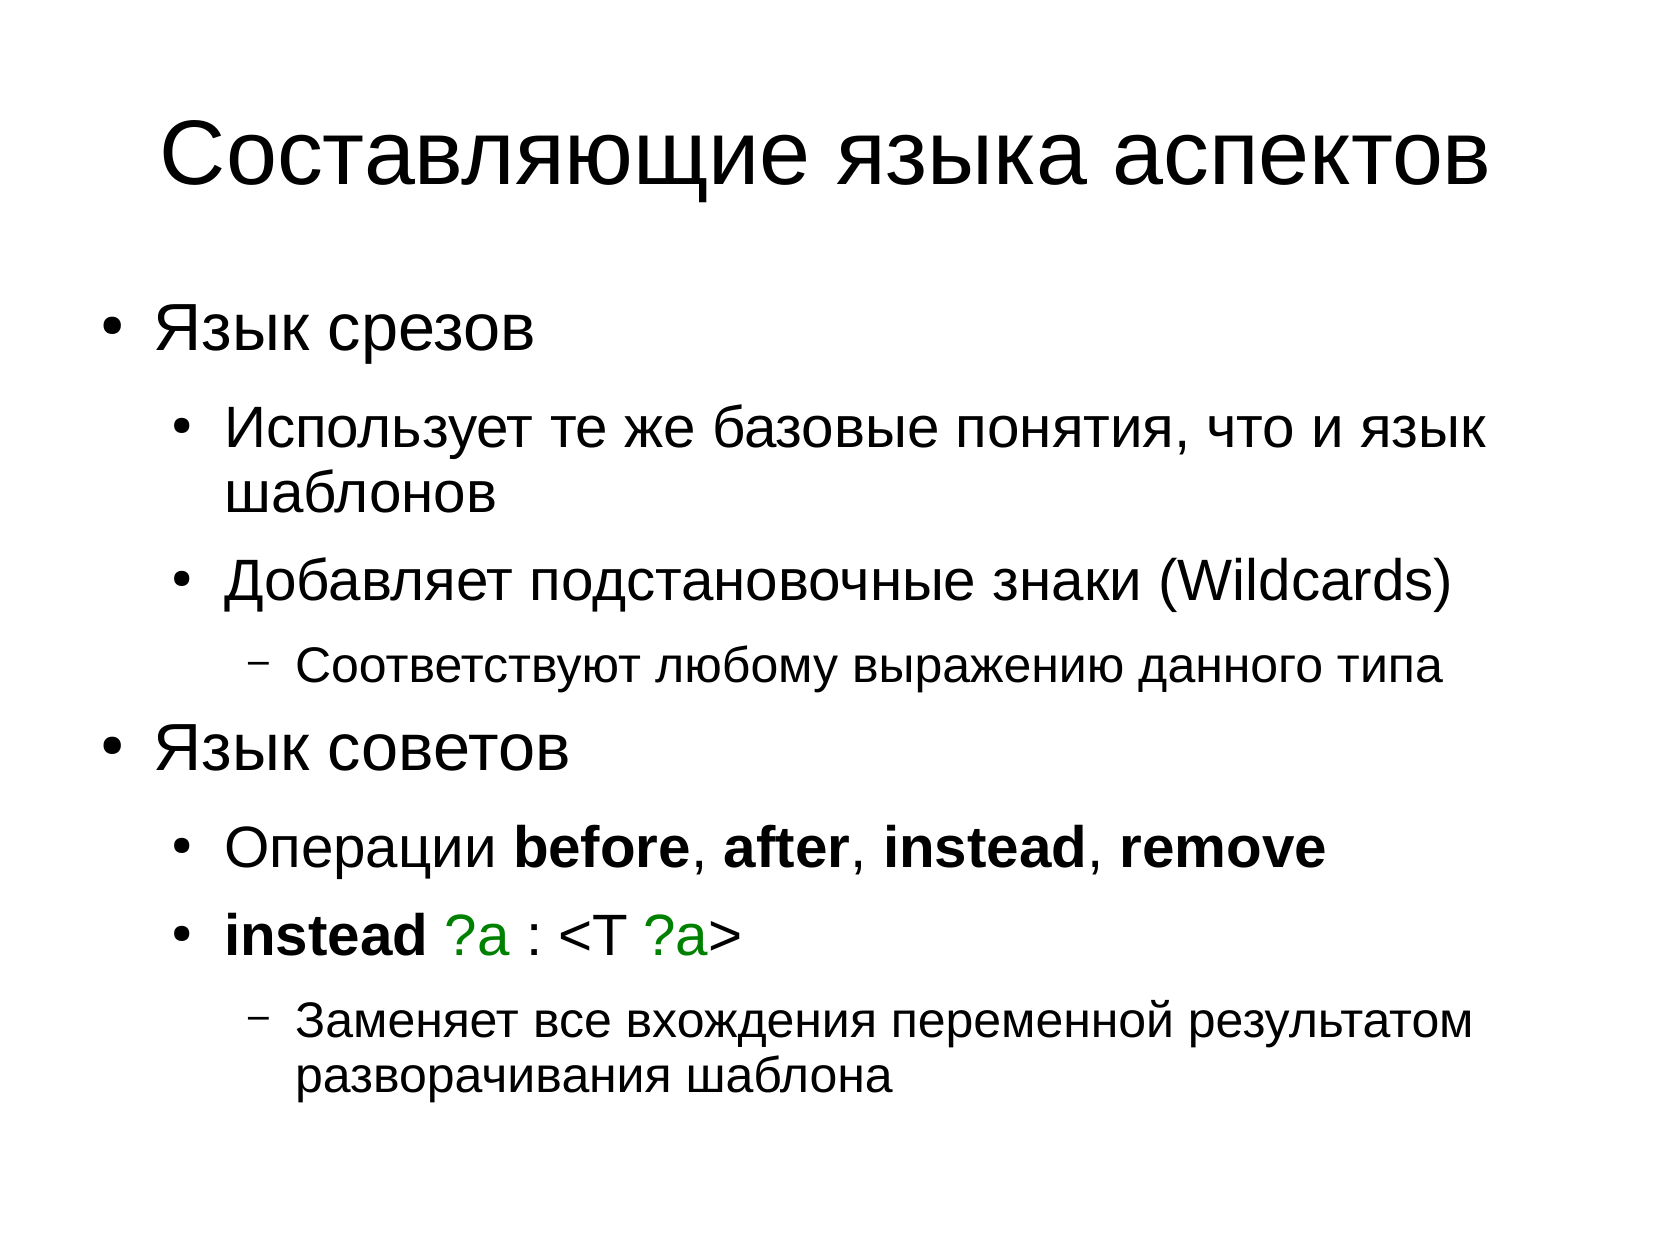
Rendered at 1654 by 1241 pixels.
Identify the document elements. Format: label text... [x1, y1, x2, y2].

title Составляющие языка аспектов [82, 56, 1571, 250]
list Язык срезов Использует те же базовые понятия, что и язык шаблонов Добавляет подстановочные знаки (Wildcards) Соответствуют любому выражению данного типа Язык советов Операции before, after, instead, remove instead ?a : <T ?a> Заменяет все вхождения переменной результатом разворачивания шаблона [82, 290, 1571, 1109]
